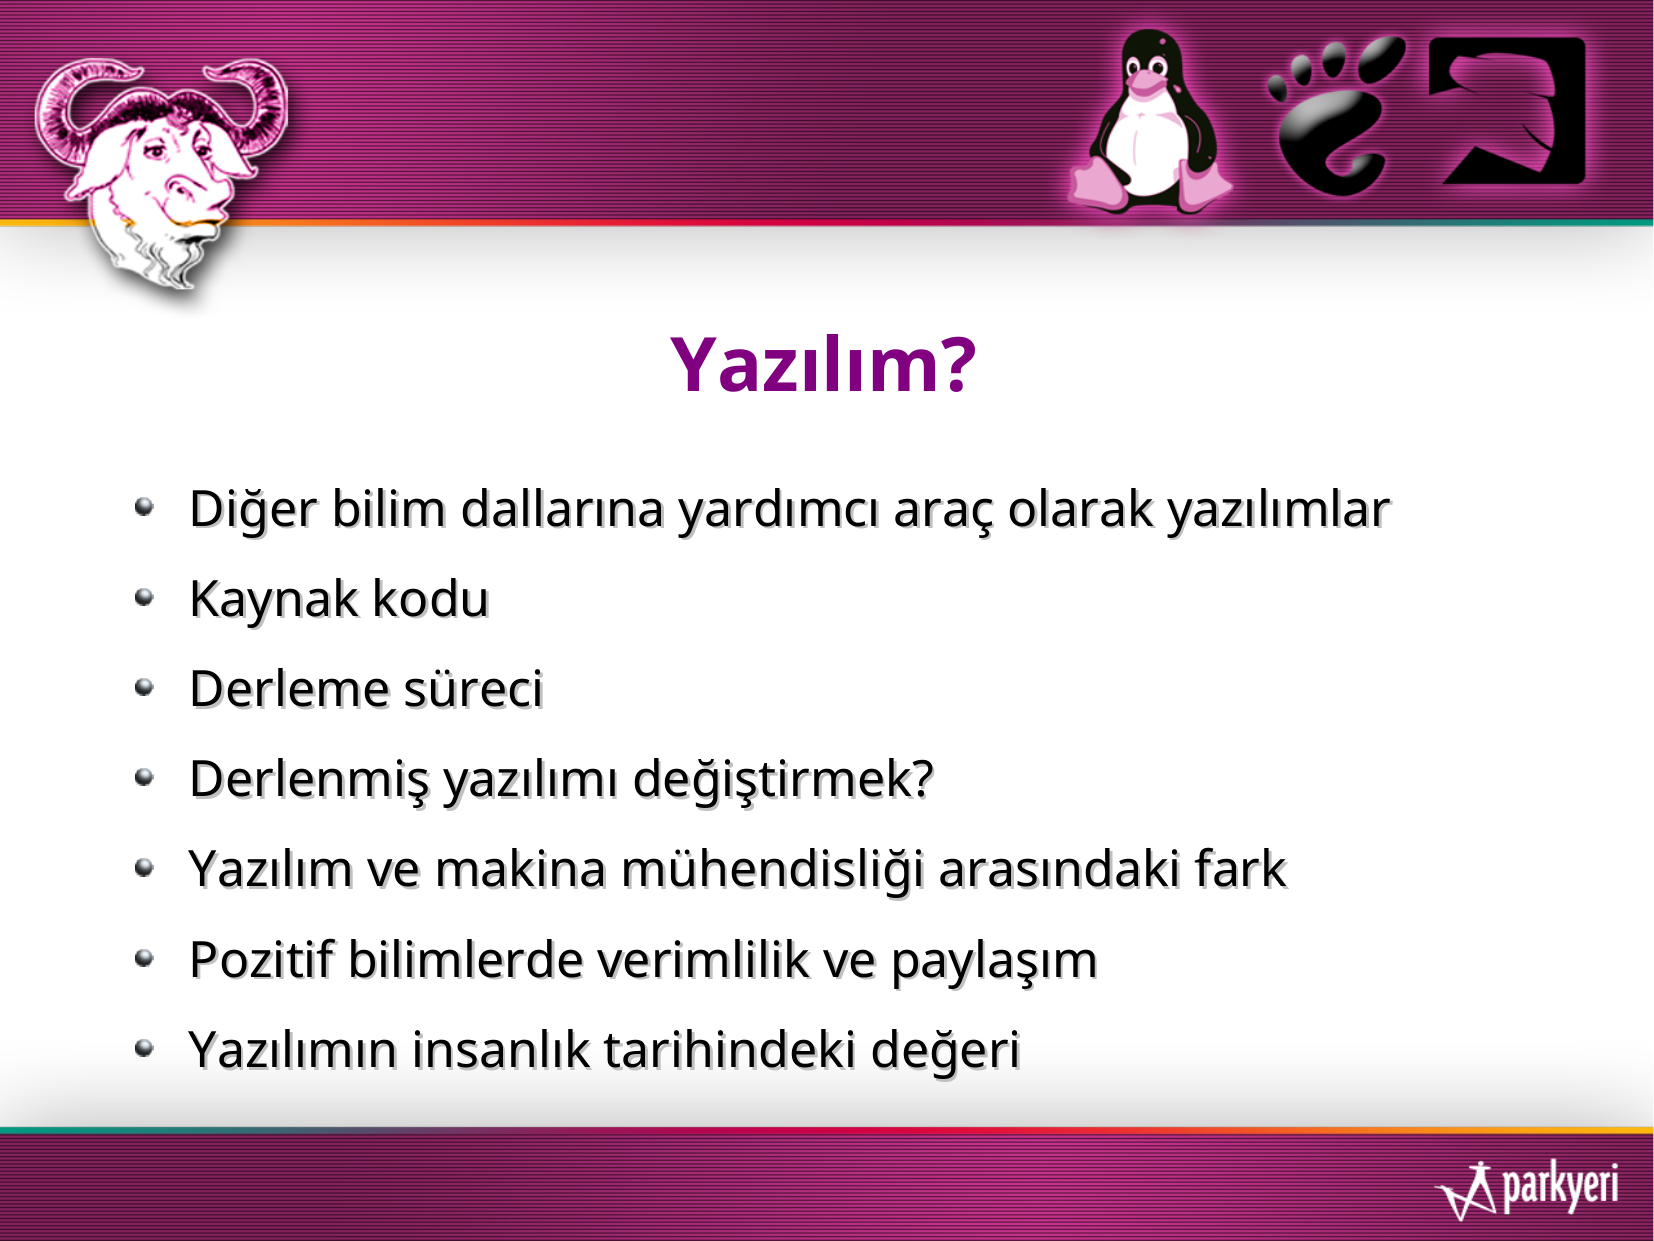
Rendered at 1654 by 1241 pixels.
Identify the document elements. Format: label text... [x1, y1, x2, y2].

title Yazılım? [118, 295, 1531, 429]
list Diğer bilim dallarına yardımcı araç olarak yazılımlar Kaynak kodu Derleme süreci Derlenmiş yazılımı değiştirmek? Yazılım ve makina mühendisliği arasındaki fark Pozitif bilimlerde verimlilik ve paylaşım Yazılımın insanlık tarihindeki değeri [118, 472, 1531, 1103]
picture [0, 0, 1654, 1241]
